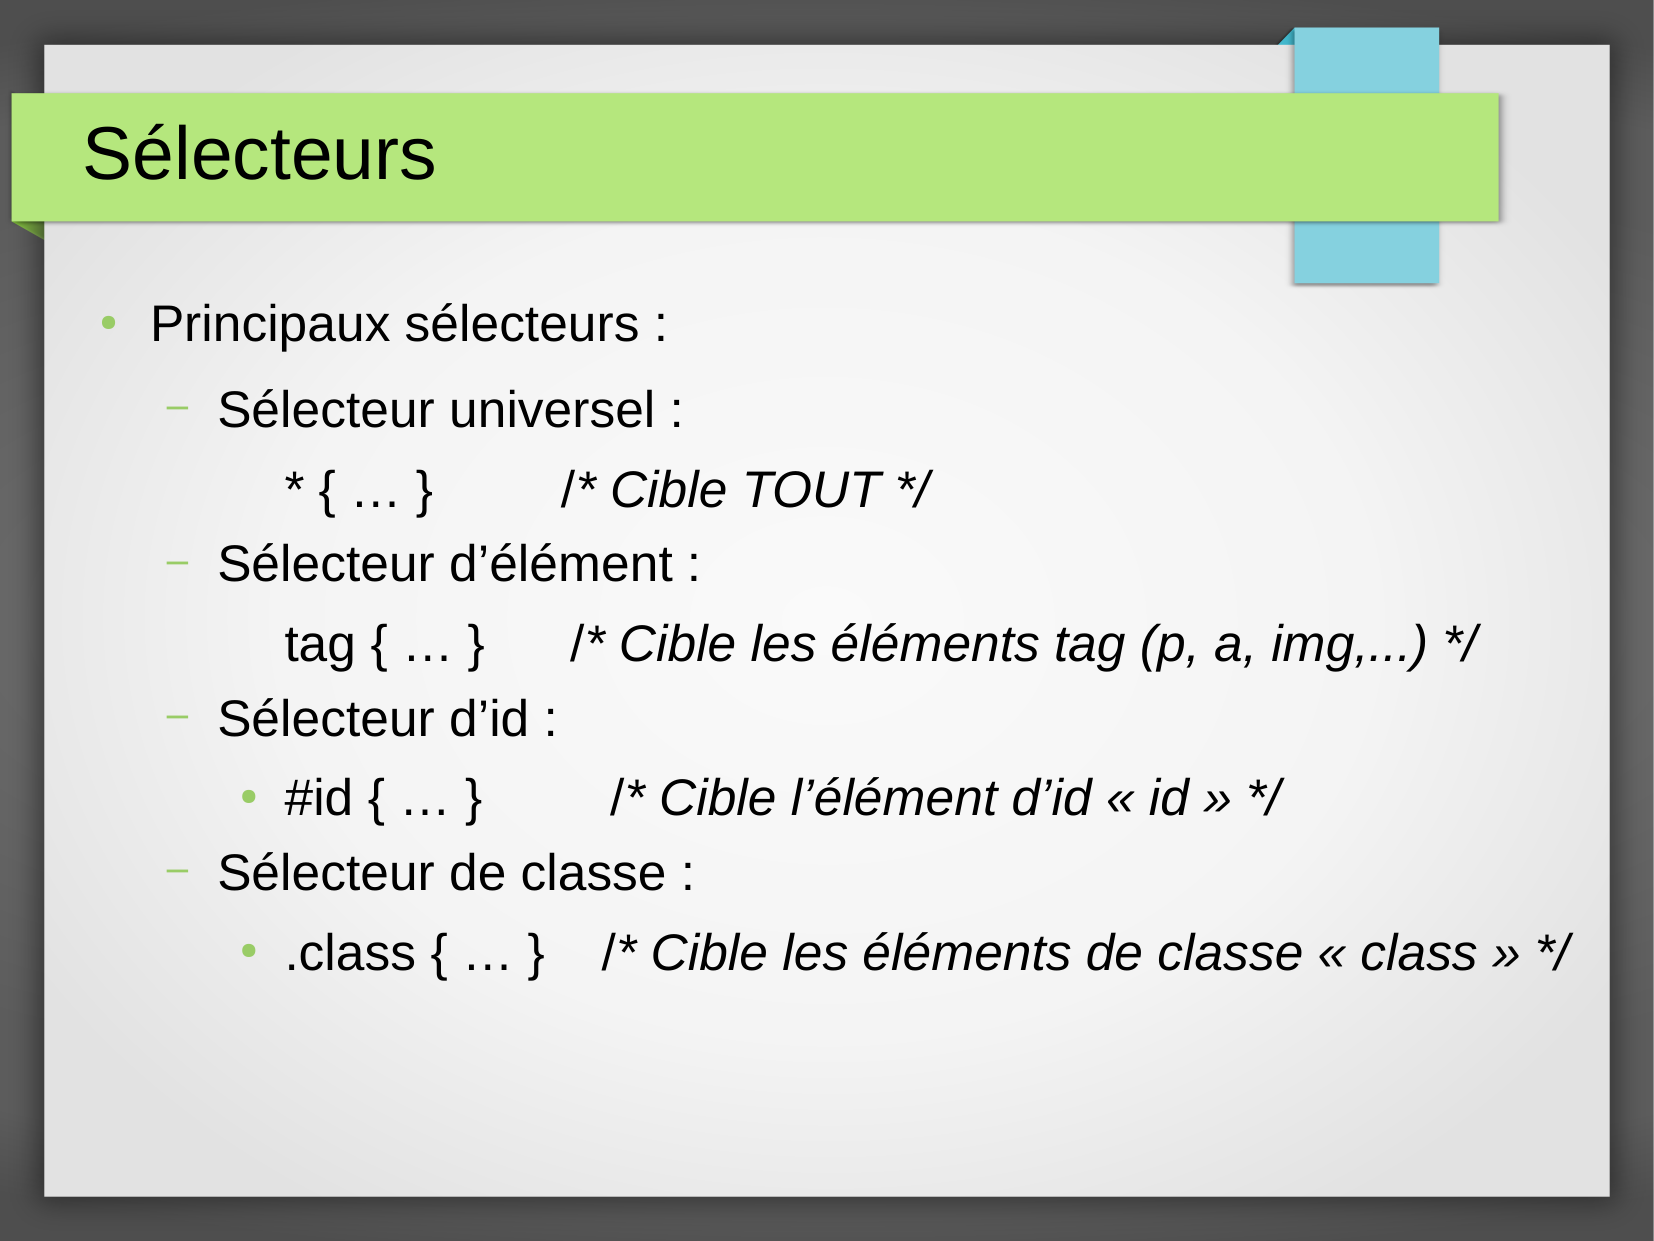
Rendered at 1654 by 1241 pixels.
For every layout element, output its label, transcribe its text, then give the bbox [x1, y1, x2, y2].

picture [0, 0, 1654, 1241]
title Sélecteurs [82, 94, 1264, 213]
list Principaux sélecteurs : Sélecteur universel : * { … } /* Cible TOUT */ Sélecteur d’élément : tag { … } /* Cible les éléments tag (p, a, img,...) */ Sélecteur d’id : #id { … } /* Cible l’élément d’id « id » */ Sélecteur de classe : .class { … } /* Cible les éléments de classe « class » */ [82, 295, 1571, 1015]
